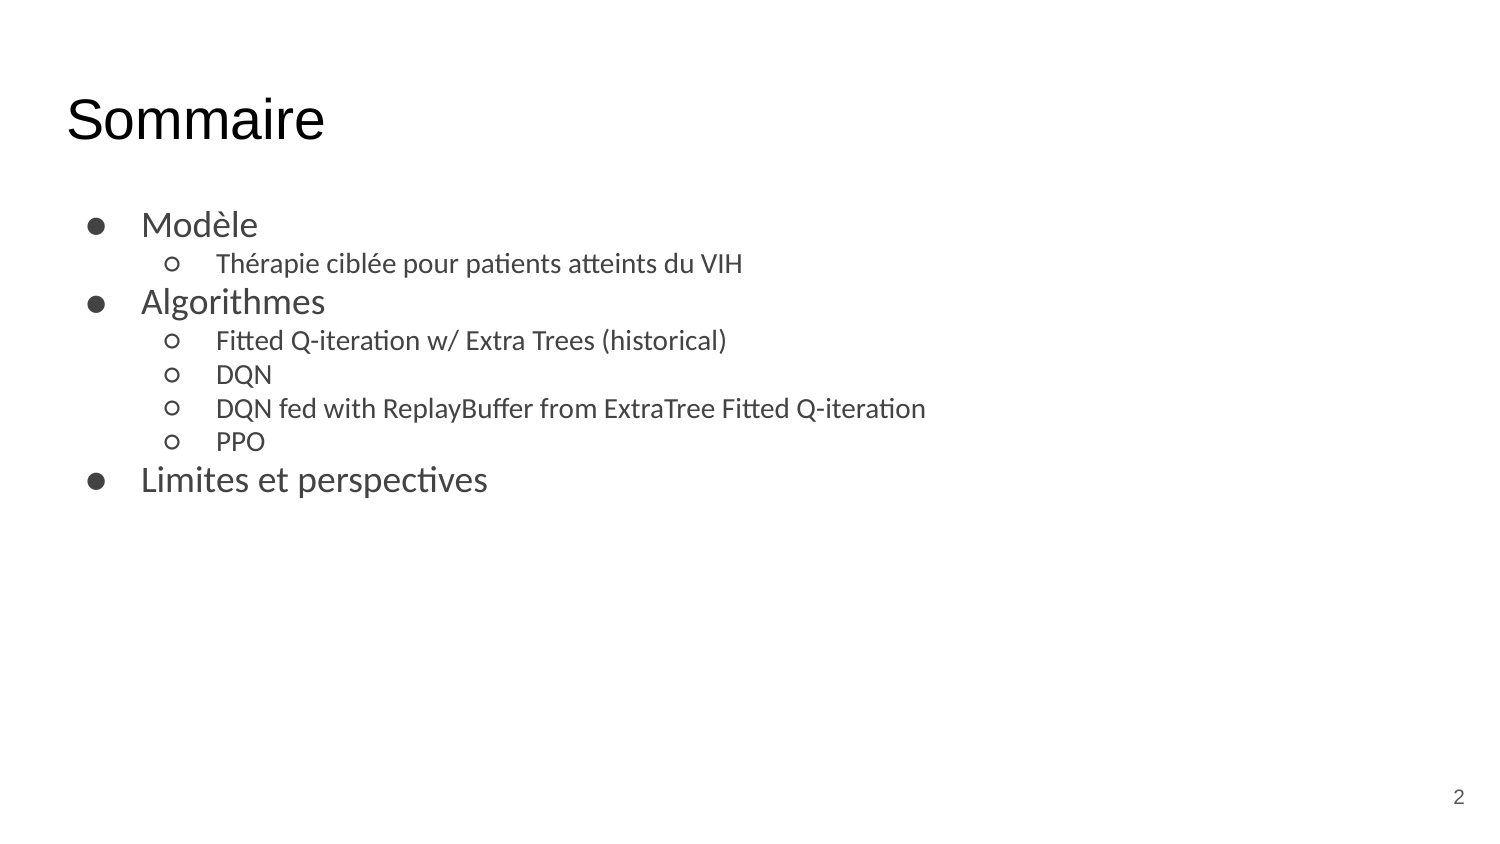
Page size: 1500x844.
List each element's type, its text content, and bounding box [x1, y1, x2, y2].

list Modèle Thérapie ciblée pour patients atteints du VIH Algorithmes Fitted Q-iteration w/ Extra Trees (historical) DQN DQN fed with ReplayBuffer from ExtraTree Fitted Q-iteration PPO Limites et perspectives [51, 189, 1449, 750]
title Sommaire [51, 72, 1449, 167]
slide_number <number> [1389, 764, 1480, 830]
